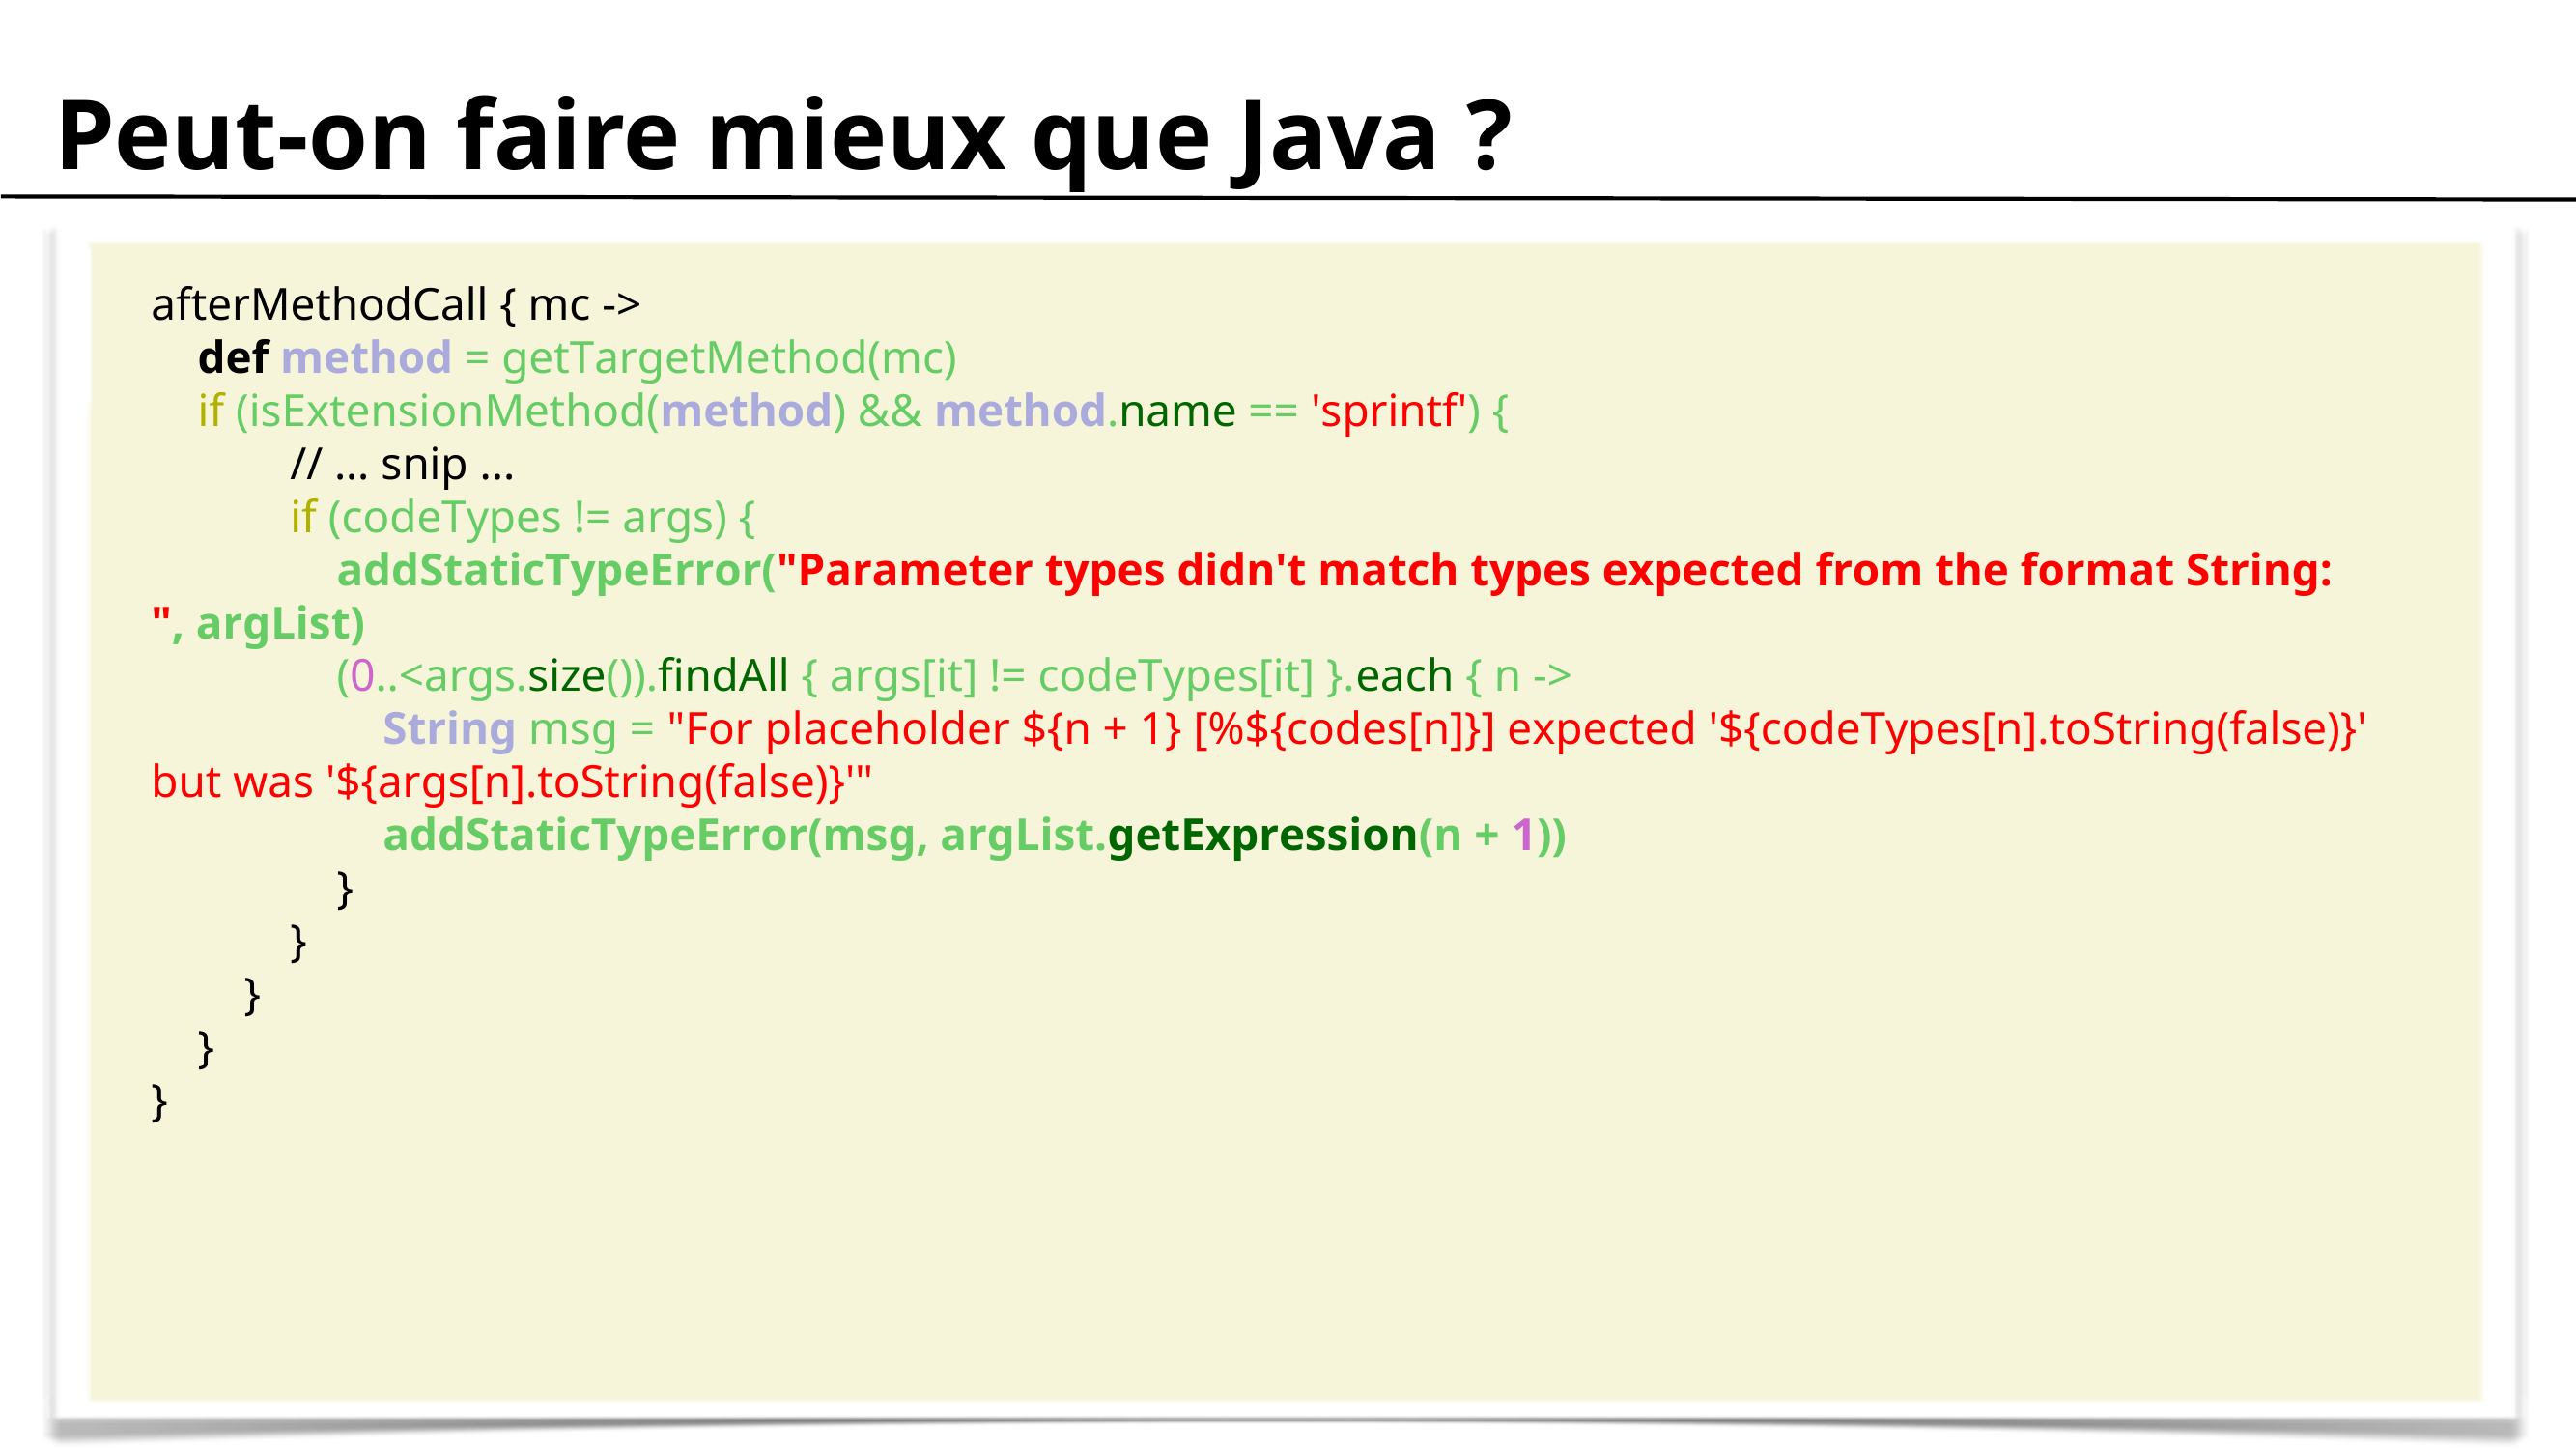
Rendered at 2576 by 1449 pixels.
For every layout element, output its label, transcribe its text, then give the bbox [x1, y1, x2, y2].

picture [0, 222, 2533, 1449]
text_box afterMethodCall { mc -> def method = getTargetMethod(mc) if (isExtensionMethod(method) && method.name == 'sprintf') { // … snip ... if (codeTypes != args) { addStaticTypeError("Parameter types didn't match types expected from the format String: ", argList) (0..<args.size()).findAll { args[it] != codeTypes[it] }.each { n -> String msg = "For placeholder ${n + 1} [%${codes[n]}] expected '${codeTypes[n].toString(false)}' but was '${args[n].toString(false)}'" addStaticTypeError(msg, argList.getExpression(n + 1)) } } } } } [136, 268, 2385, 1133]
title Peut-on faire mieux que Java ? [45, 12, 2528, 222]
